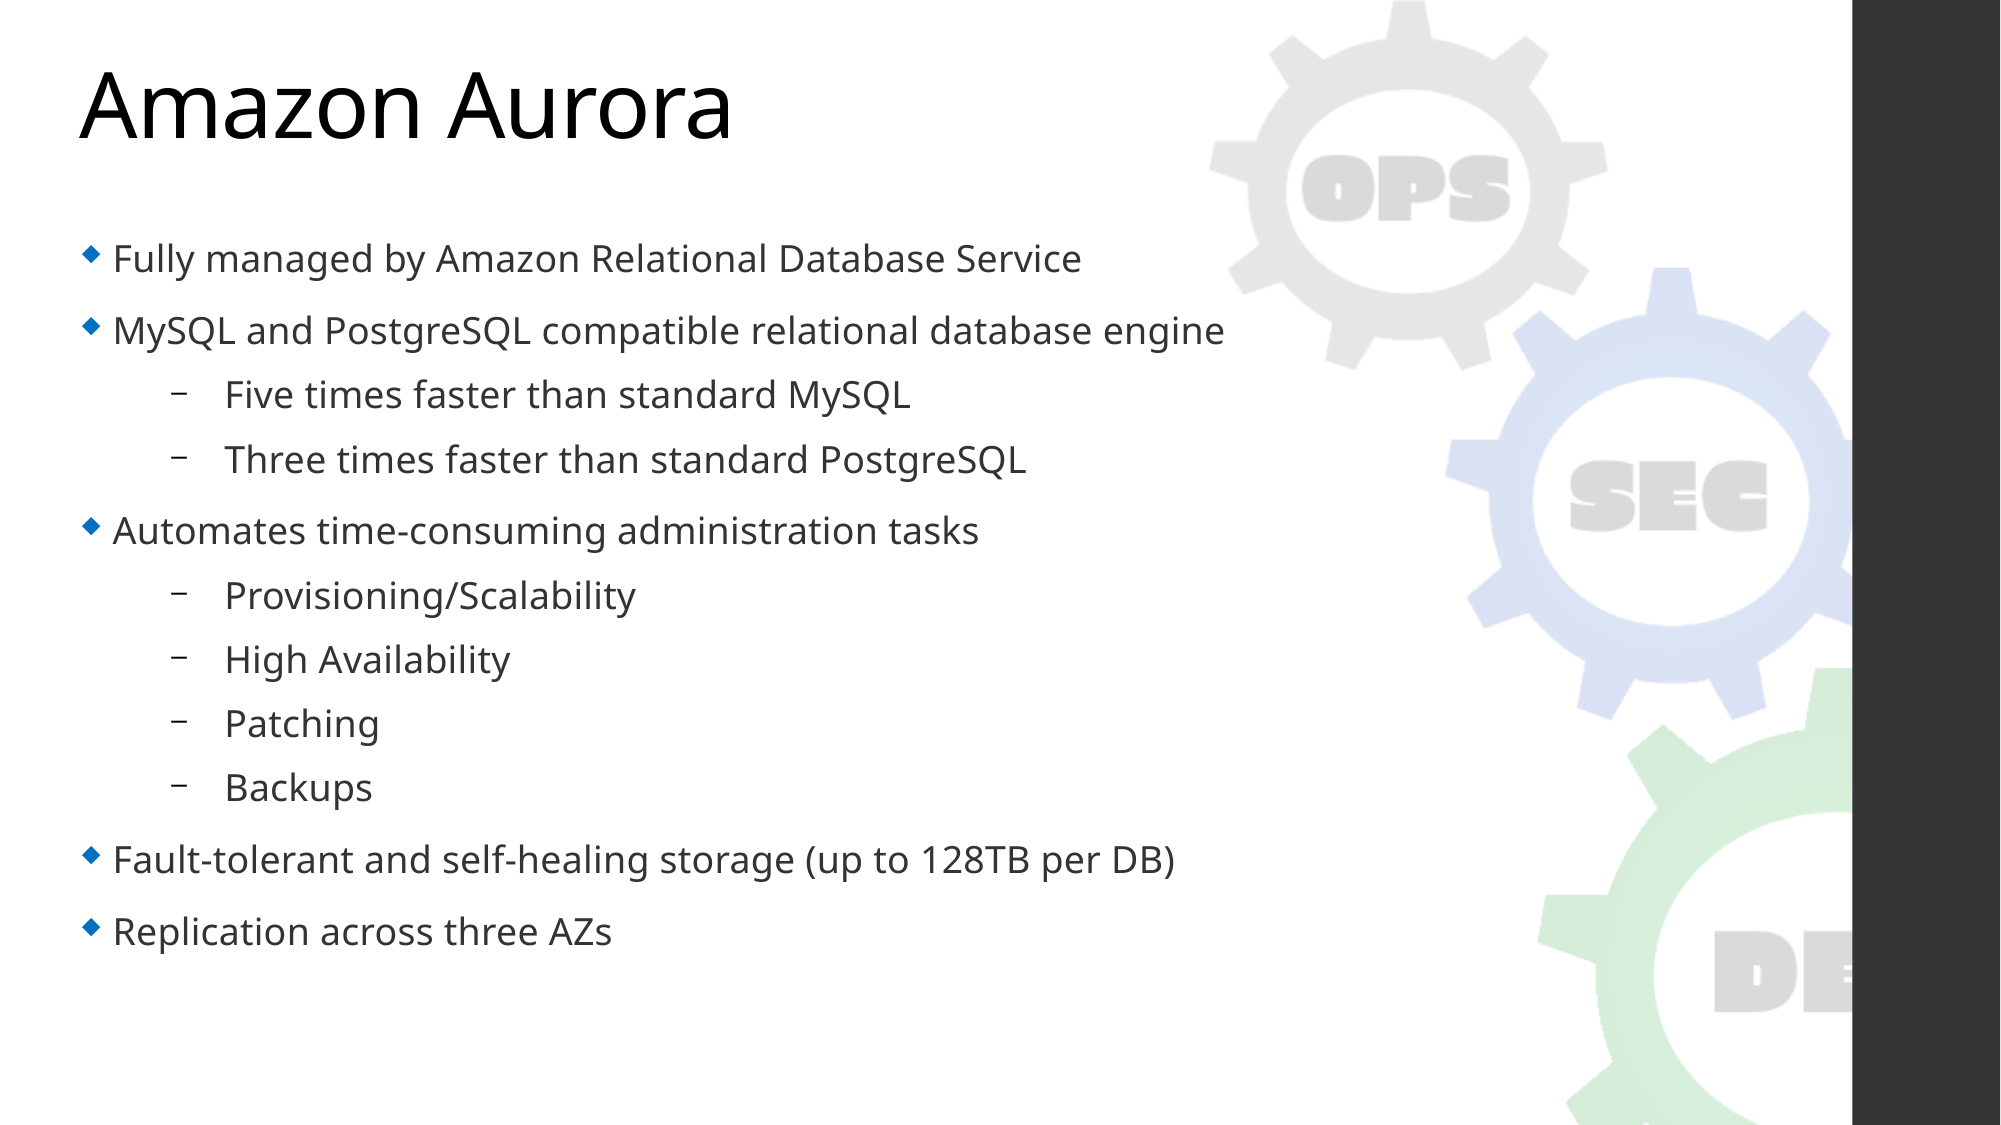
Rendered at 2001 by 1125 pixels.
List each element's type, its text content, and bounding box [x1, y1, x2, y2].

list Fully managed by Amazon Relational Database Service MySQL and PostgreSQL compatible relational database engine Five times faster than standard MySQL Three times faster than standard PostgreSQL Automates time-consuming administration tasks Provisioning/Scalability High Availability Patching Backups Fault-tolerant and self-healing storage (up to 128TB per DB) Replication across three AZs [67, 230, 1801, 1106]
title Amazon Aurora [64, 33, 1797, 166]
